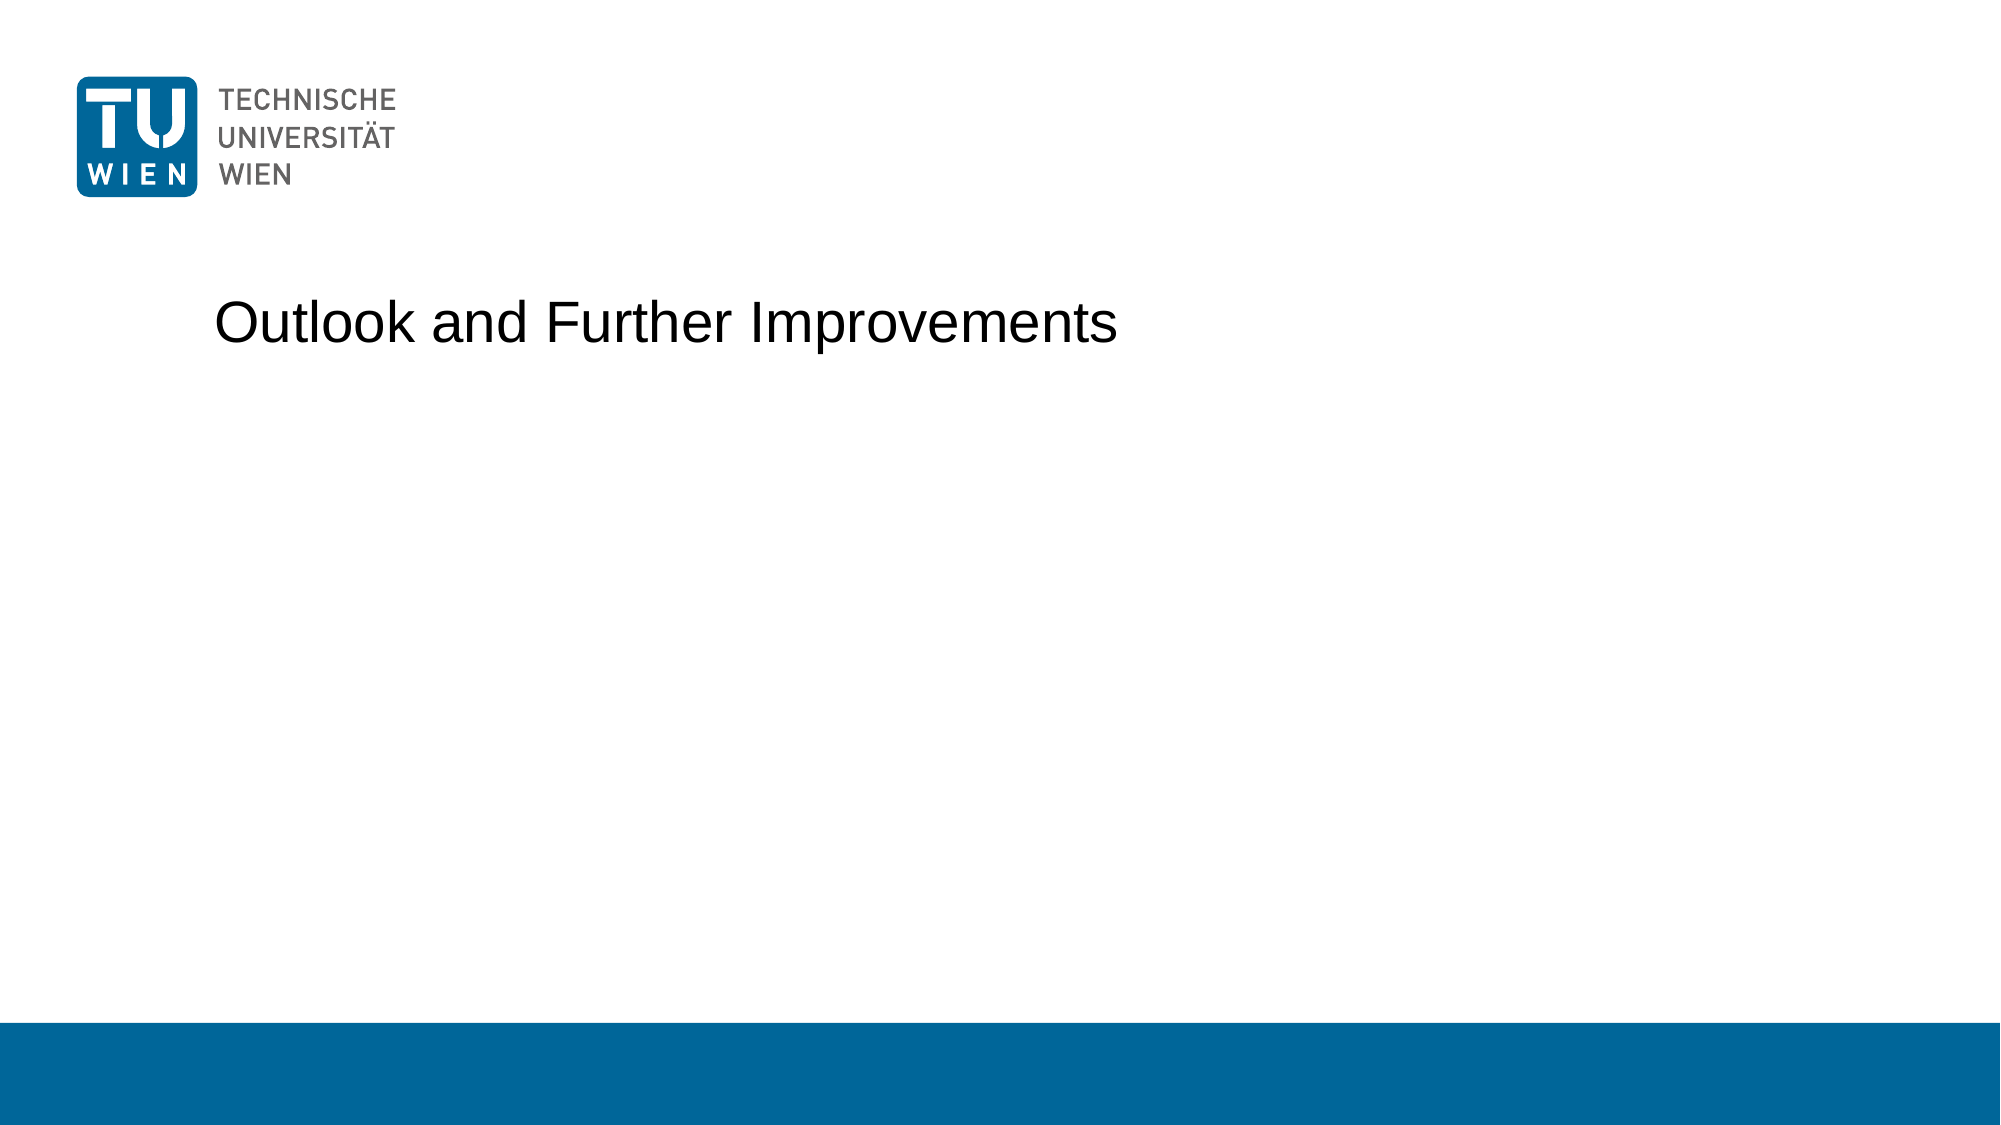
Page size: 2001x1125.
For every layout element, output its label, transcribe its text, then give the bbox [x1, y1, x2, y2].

title Outlook and Further Improvements [214, 254, 1922, 391]
